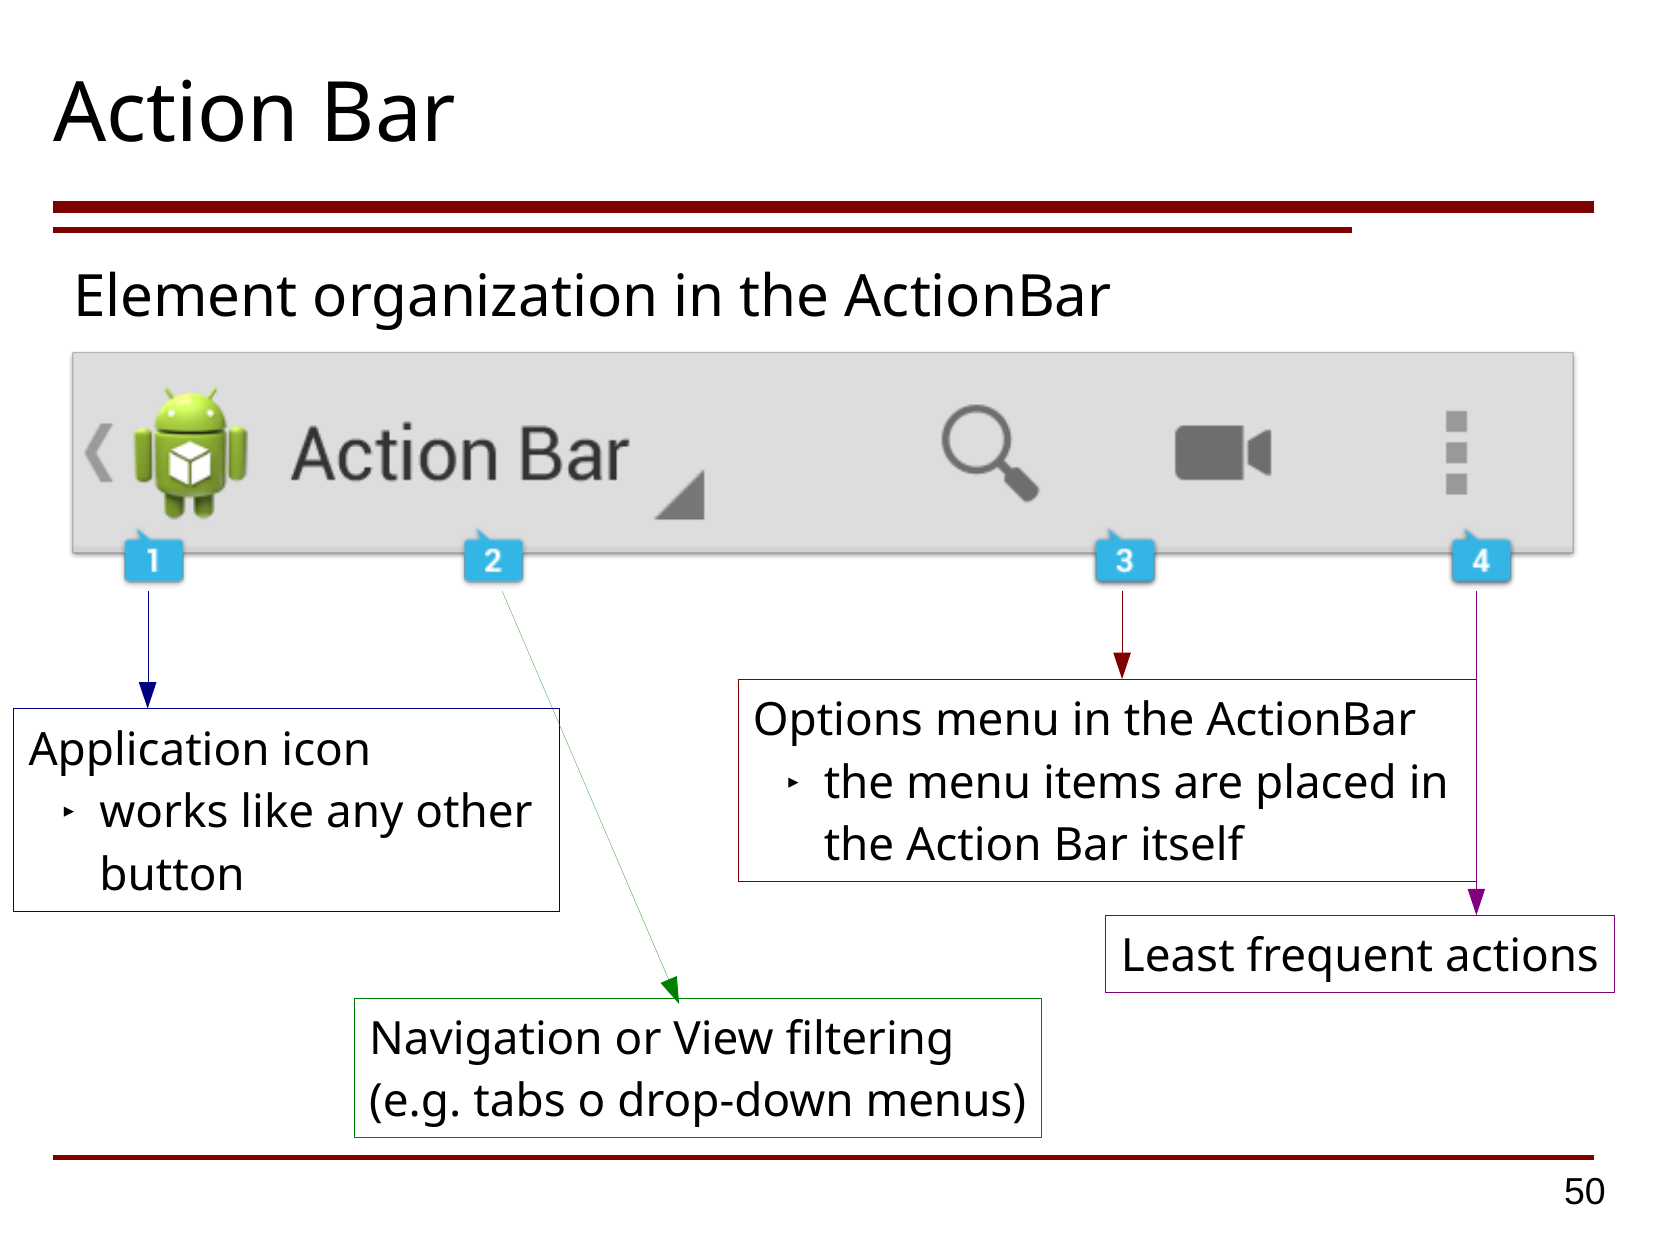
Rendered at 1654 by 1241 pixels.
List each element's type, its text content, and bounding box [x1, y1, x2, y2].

text_box <número> [35, 1163, 1654, 1221]
text_box Element organization in the ActionBar [355, 999, 1041, 1137]
text_box Application icon works like any other button [13, 708, 533, 909]
text_box Element organization in the ActionBar [58, 709, 559, 911]
text_box Options menu in the ActionBar the menu items are placed in the Action Bar itself [738, 679, 1440, 879]
text_box Element organization in the ActionBar [58, 246, 1588, 1205]
text_box Element organization in the ActionBar [739, 680, 1476, 881]
subtitle Action Bar [53, 48, 1542, 172]
text_box Least frequent actions [1105, 915, 1587, 992]
picture [69, 351, 1578, 589]
text_box Navigation or View filtering (e.g. tabs o drop-down menus) [354, 998, 1008, 1136]
